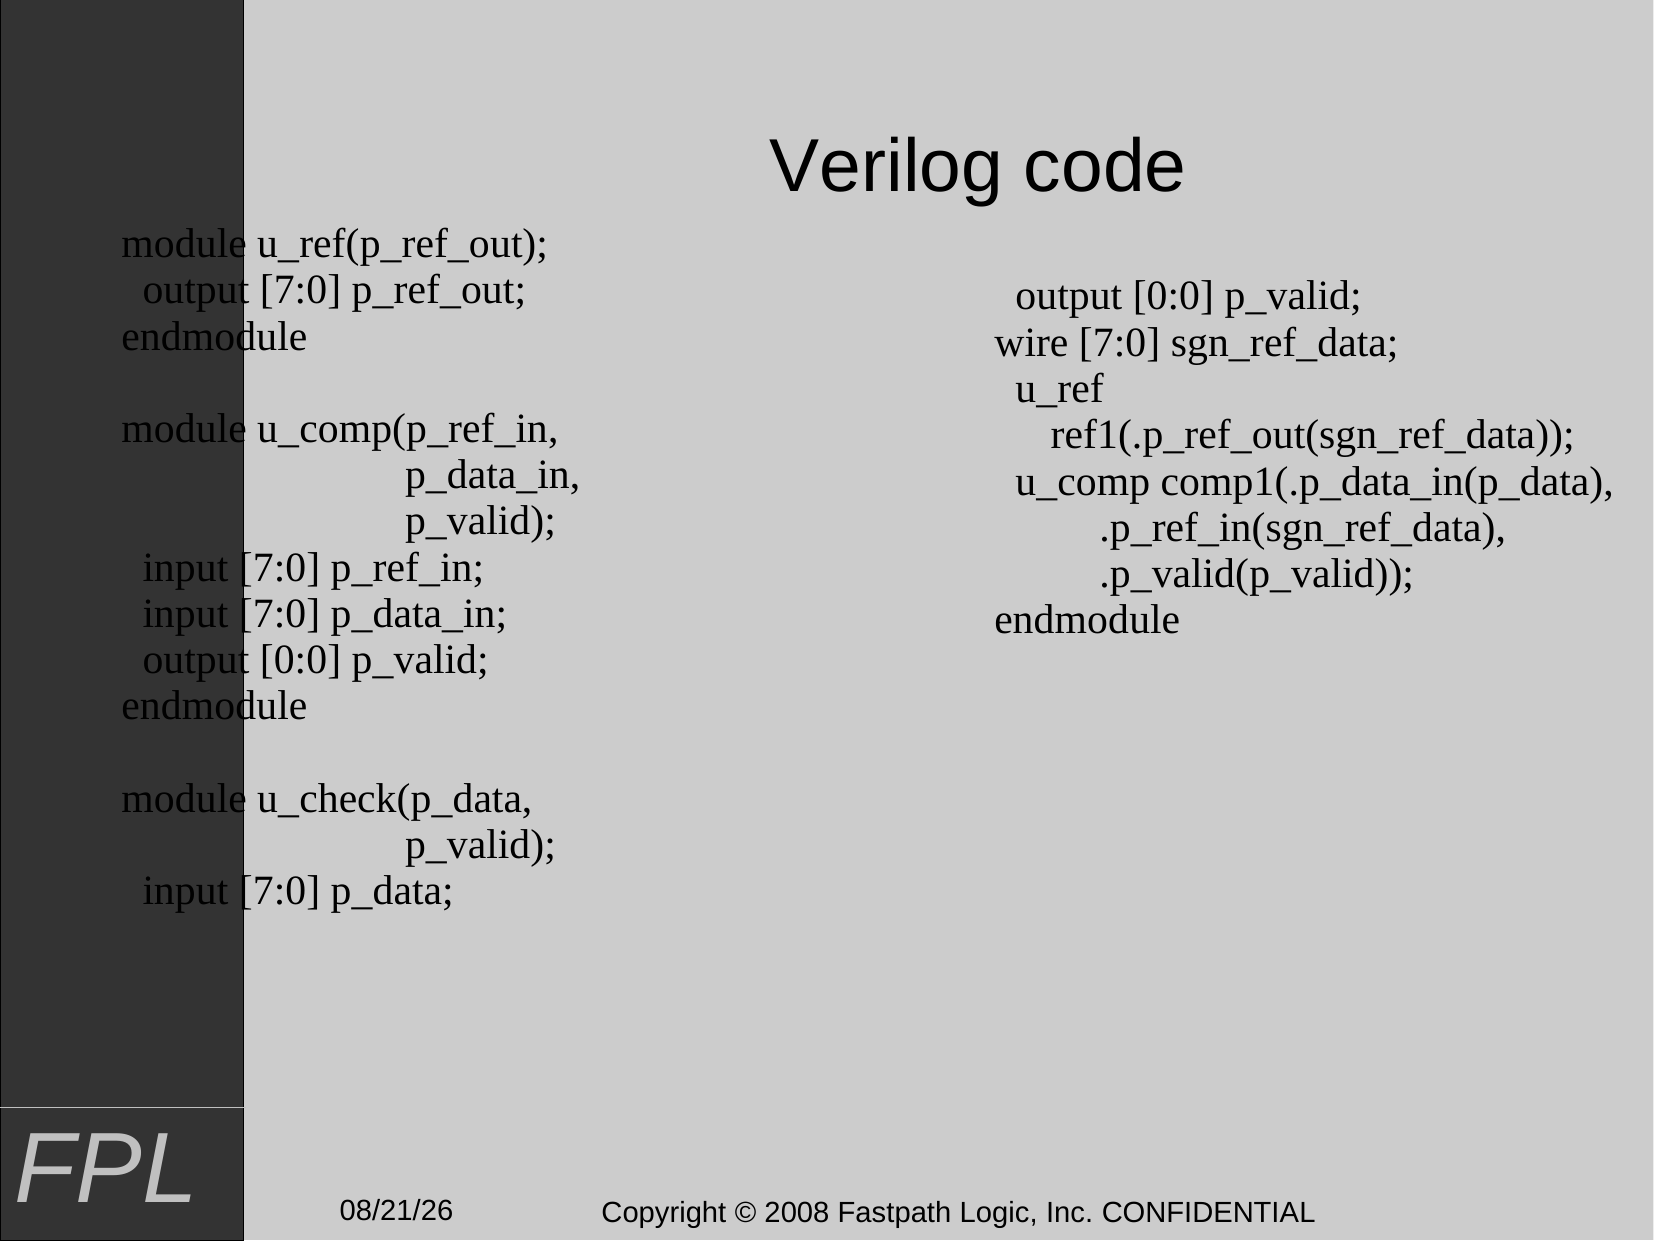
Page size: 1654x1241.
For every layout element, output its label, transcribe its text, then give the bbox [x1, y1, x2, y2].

list output [0:0] p_valid; wire [7:0] sgn_ref_data; u_ref ref1(.p_ref_out(sgn_ref_data)); u_comp comp1(.p_data_in(p_data), .p_ref_in(sgn_ref_data), .p_valid(p_valid)); endmodule [994, 272, 1635, 1179]
list module u_ref(p_ref_out); output [7:0] p_ref_out; endmodule module u_comp(p_ref_in, p_data_in, p_valid); input [7:0] p_ref_in; input [7:0] p_data_in; output [0:0] p_valid; endmodule module u_check(p_data, p_valid); input [7:0] p_data; [121, 220, 824, 1133]
title Verilog code [427, 57, 1530, 274]
